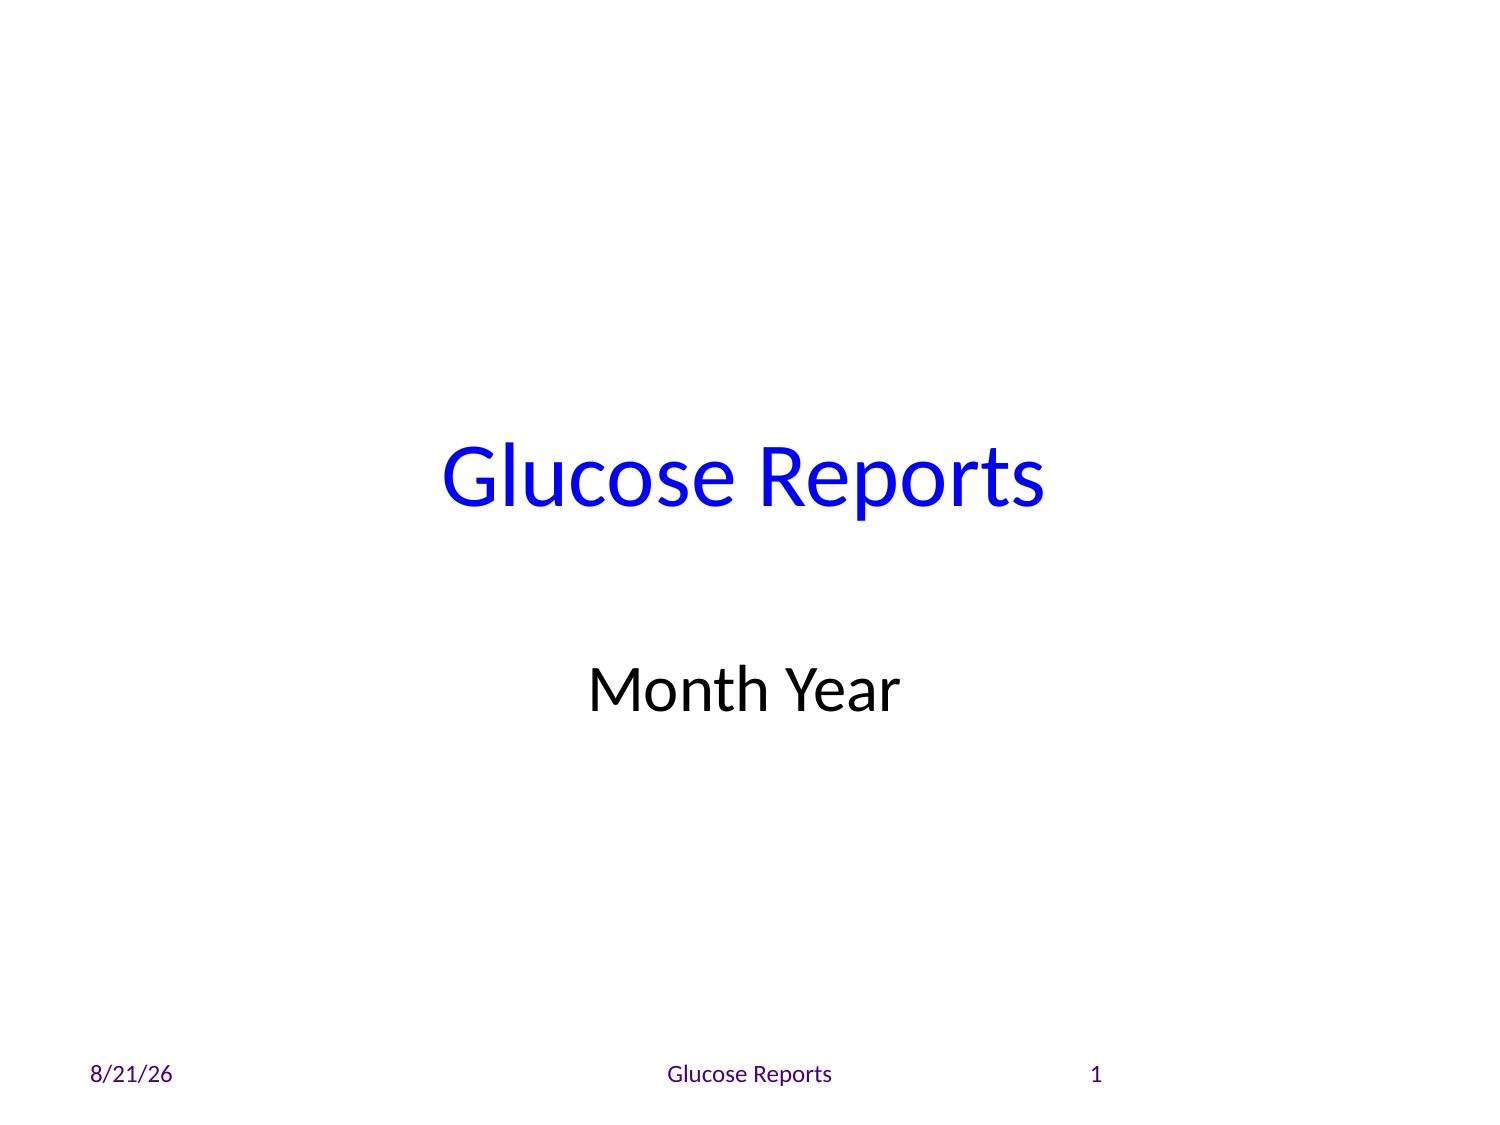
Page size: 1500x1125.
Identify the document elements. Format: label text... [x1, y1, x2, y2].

subtitle Month Year [225, 637, 1276, 925]
title Glucose Reports [112, 349, 1388, 591]
